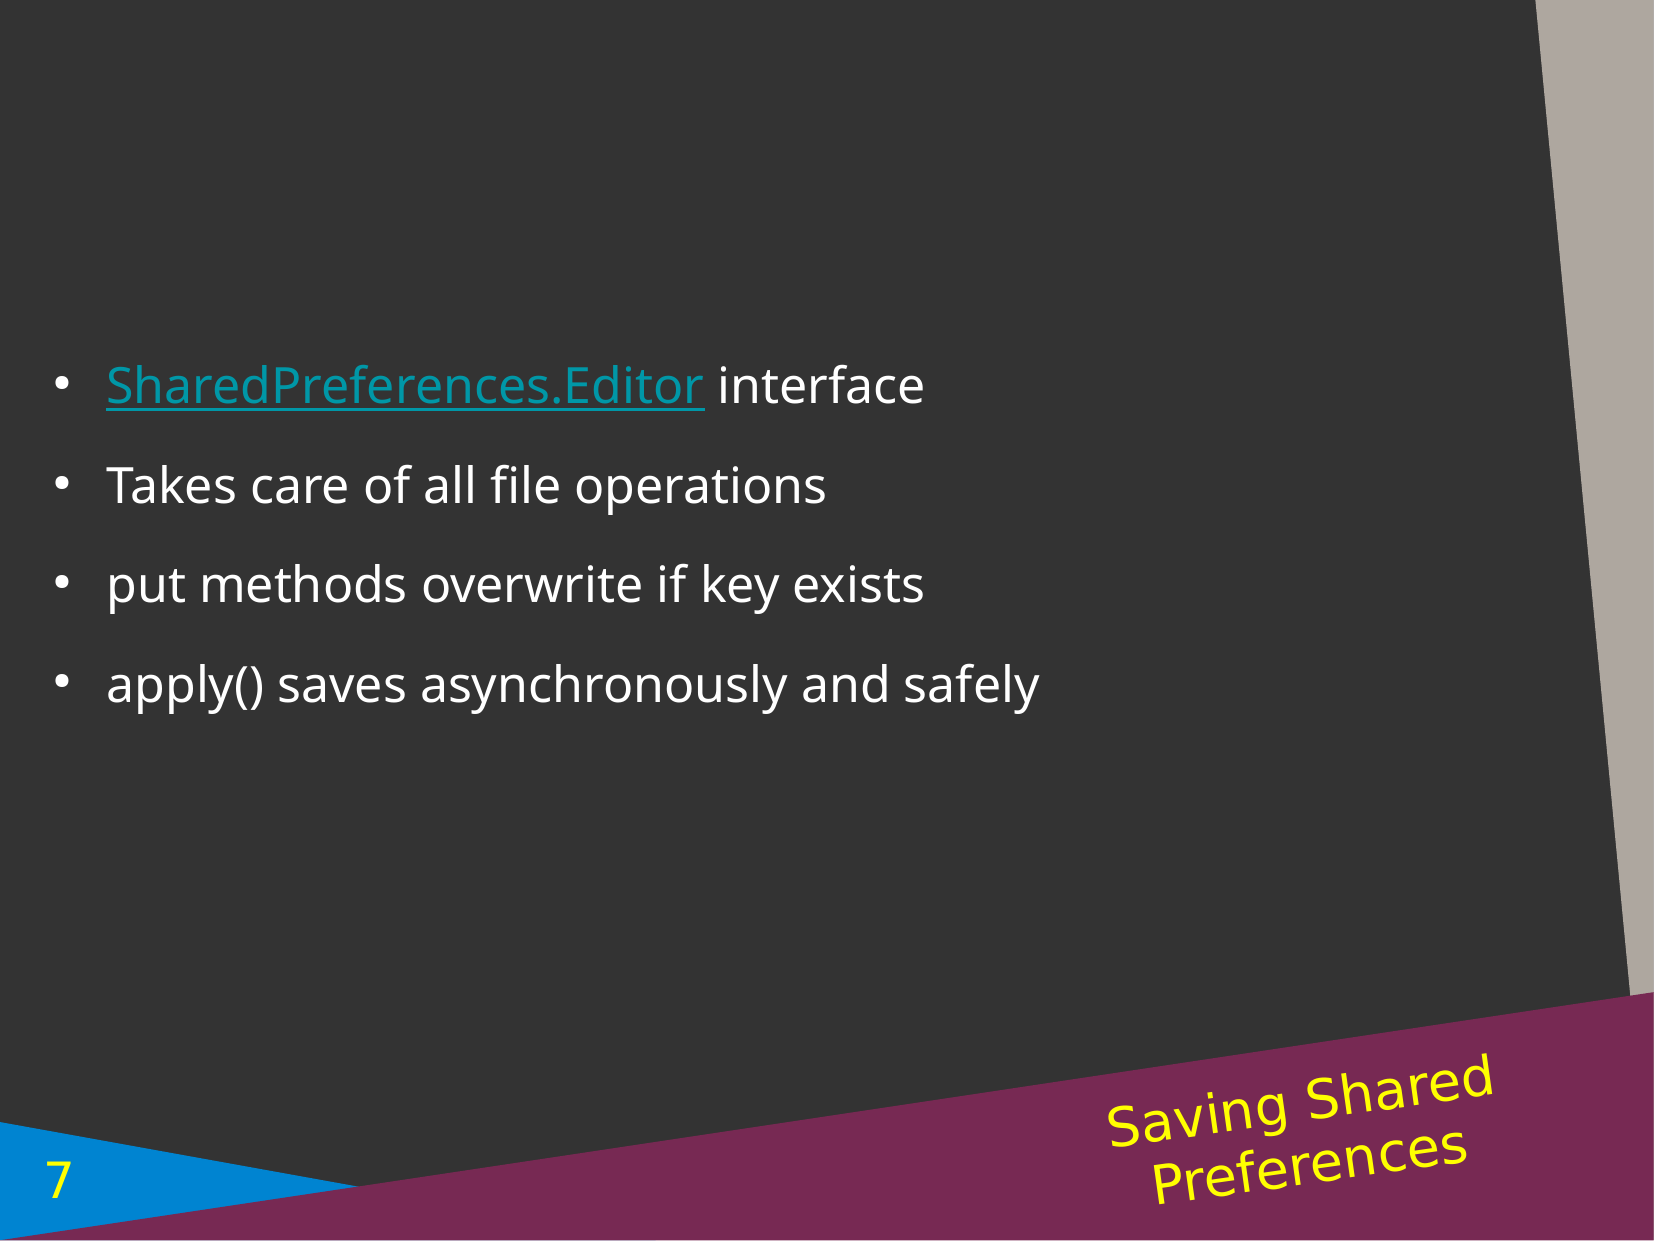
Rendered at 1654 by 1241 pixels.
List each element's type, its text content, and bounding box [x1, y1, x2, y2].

list SharedPreferences.Editor interface Takes care of all file operations put methods overwrite if key exists apply() saves asynchronously and safely [35, 61, 1524, 996]
title Saving Shared Preferences [956, 995, 1654, 1241]
